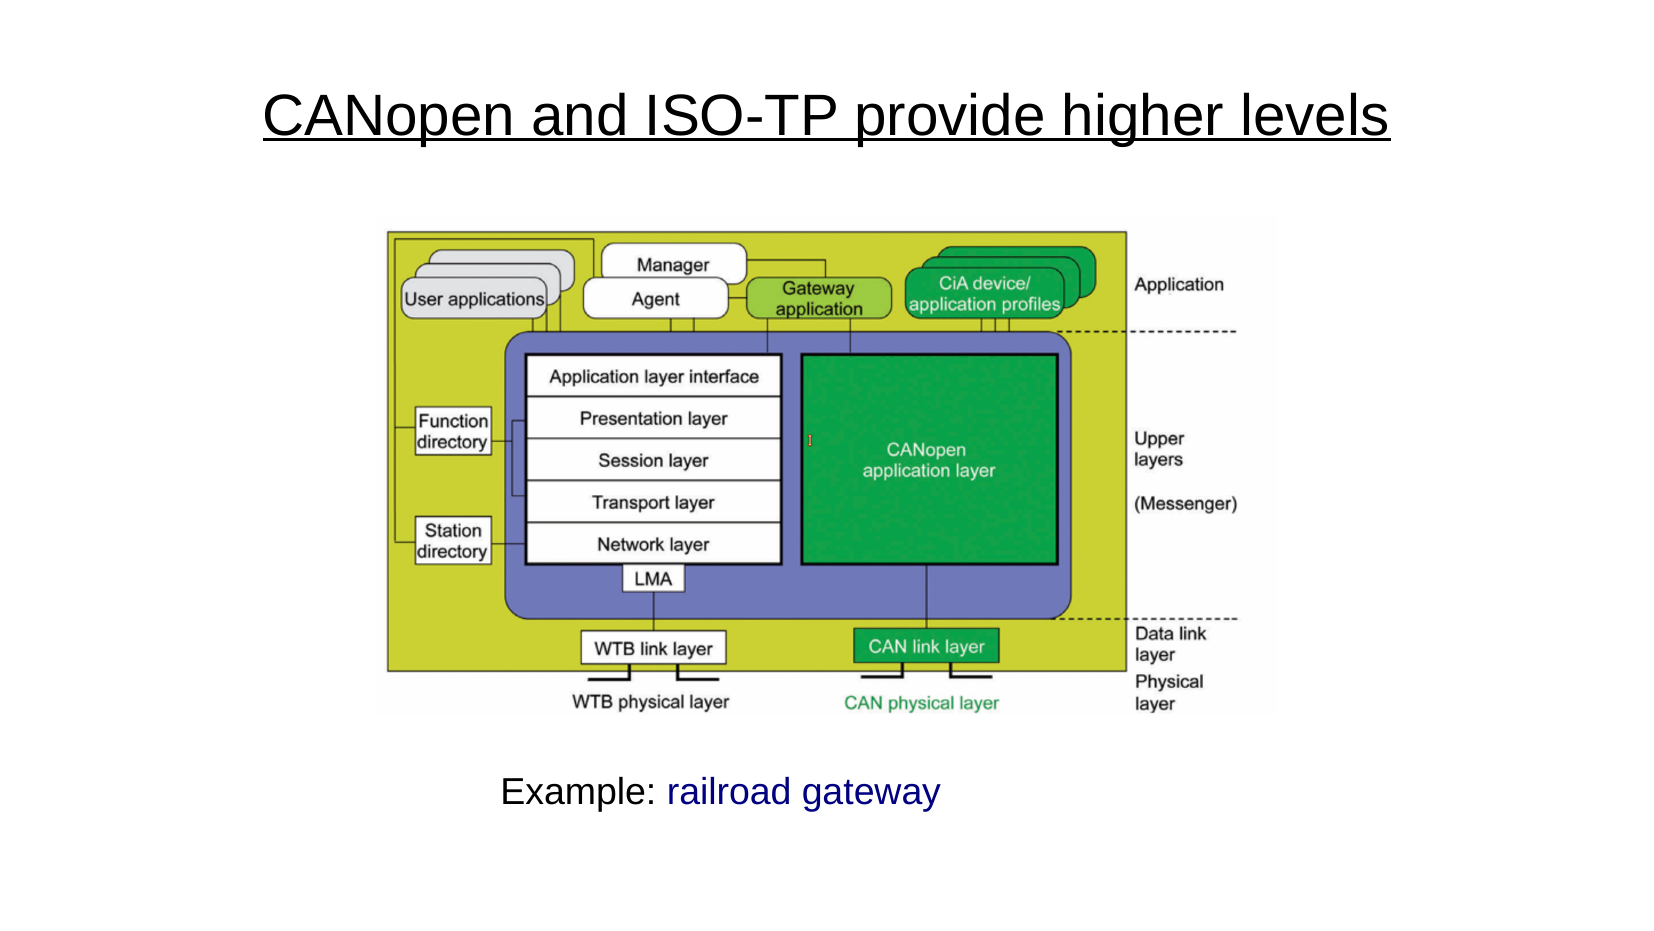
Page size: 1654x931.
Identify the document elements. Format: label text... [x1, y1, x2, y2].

title CANopen and ISO-TP provide higher levels [82, 37, 1571, 193]
picture [376, 215, 1277, 715]
text_box Example: railroad gateway [485, 763, 1059, 820]
